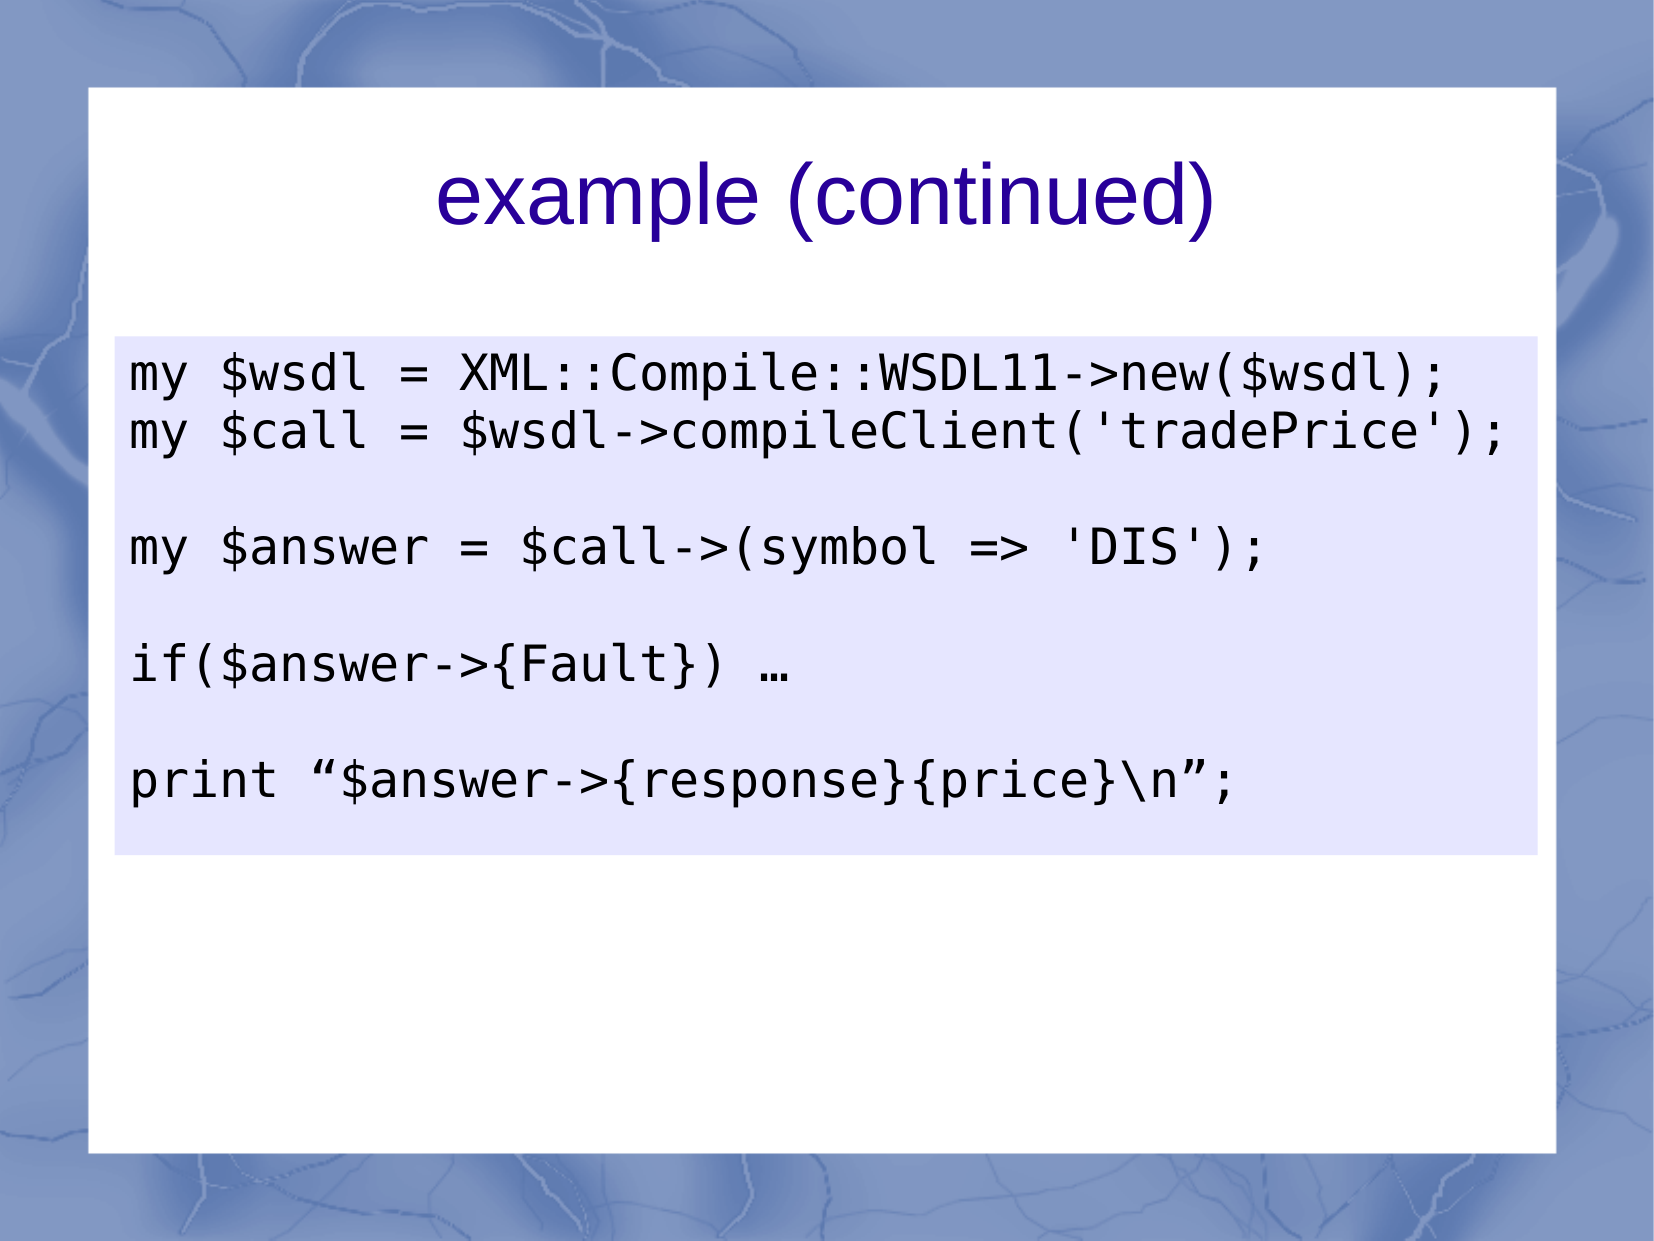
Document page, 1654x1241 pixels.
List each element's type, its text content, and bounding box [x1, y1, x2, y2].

text_box my $wsdl = XML::Compile::WSDL11->new($wsdl); my $call = $wsdl->compileClient('tradePrice'); my $answer = $call->(symbol => 'DIS'); if($answer->{Fault}) … print “$answer->{response}{price}\n”; [114, 336, 1538, 856]
picture [0, 0, 1654, 1241]
title example (continued) [118, 90, 1536, 298]
